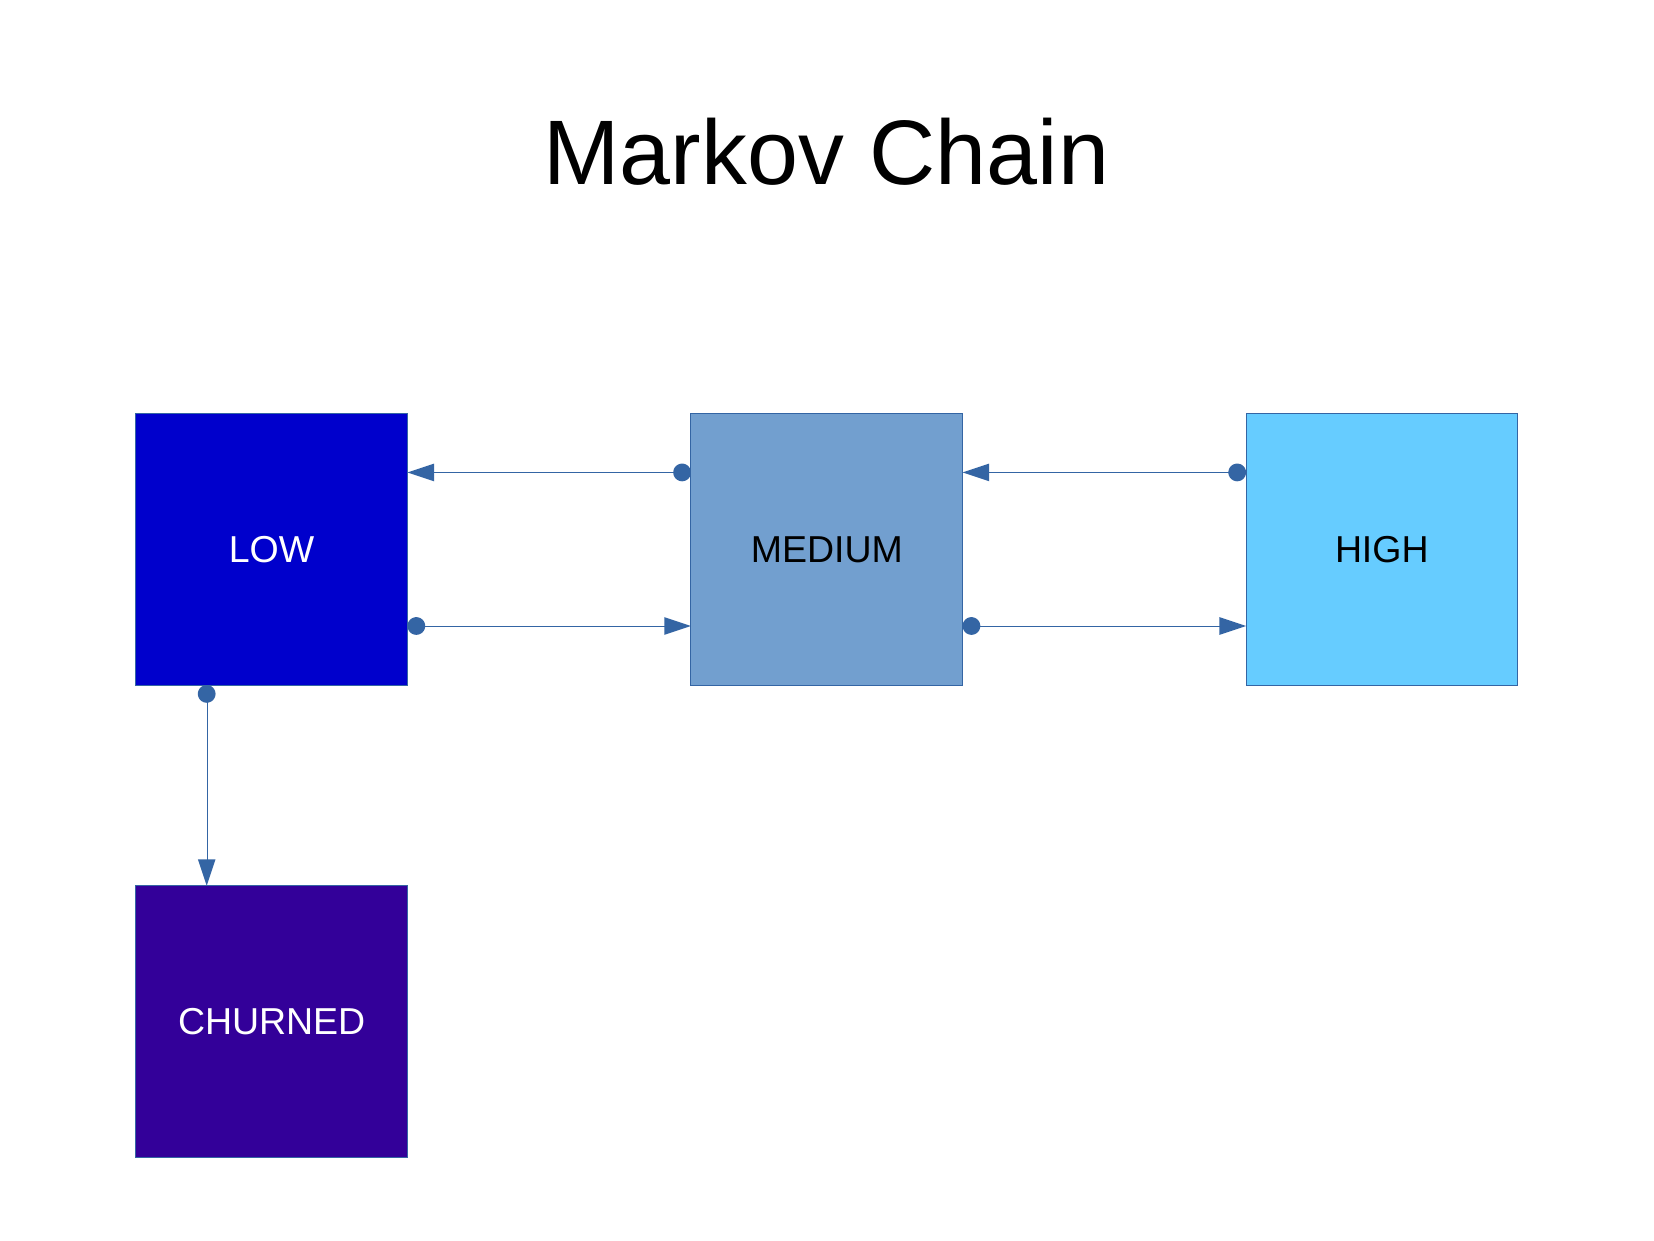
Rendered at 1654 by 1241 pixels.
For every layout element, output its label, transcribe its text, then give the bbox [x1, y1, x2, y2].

text_box LOW [135, 413, 408, 686]
text_box HIGH [1246, 413, 1518, 686]
title Markov Chain [82, 49, 1571, 257]
text_box CHURNED [135, 885, 408, 1158]
text_box MEDIUM [690, 413, 963, 686]
